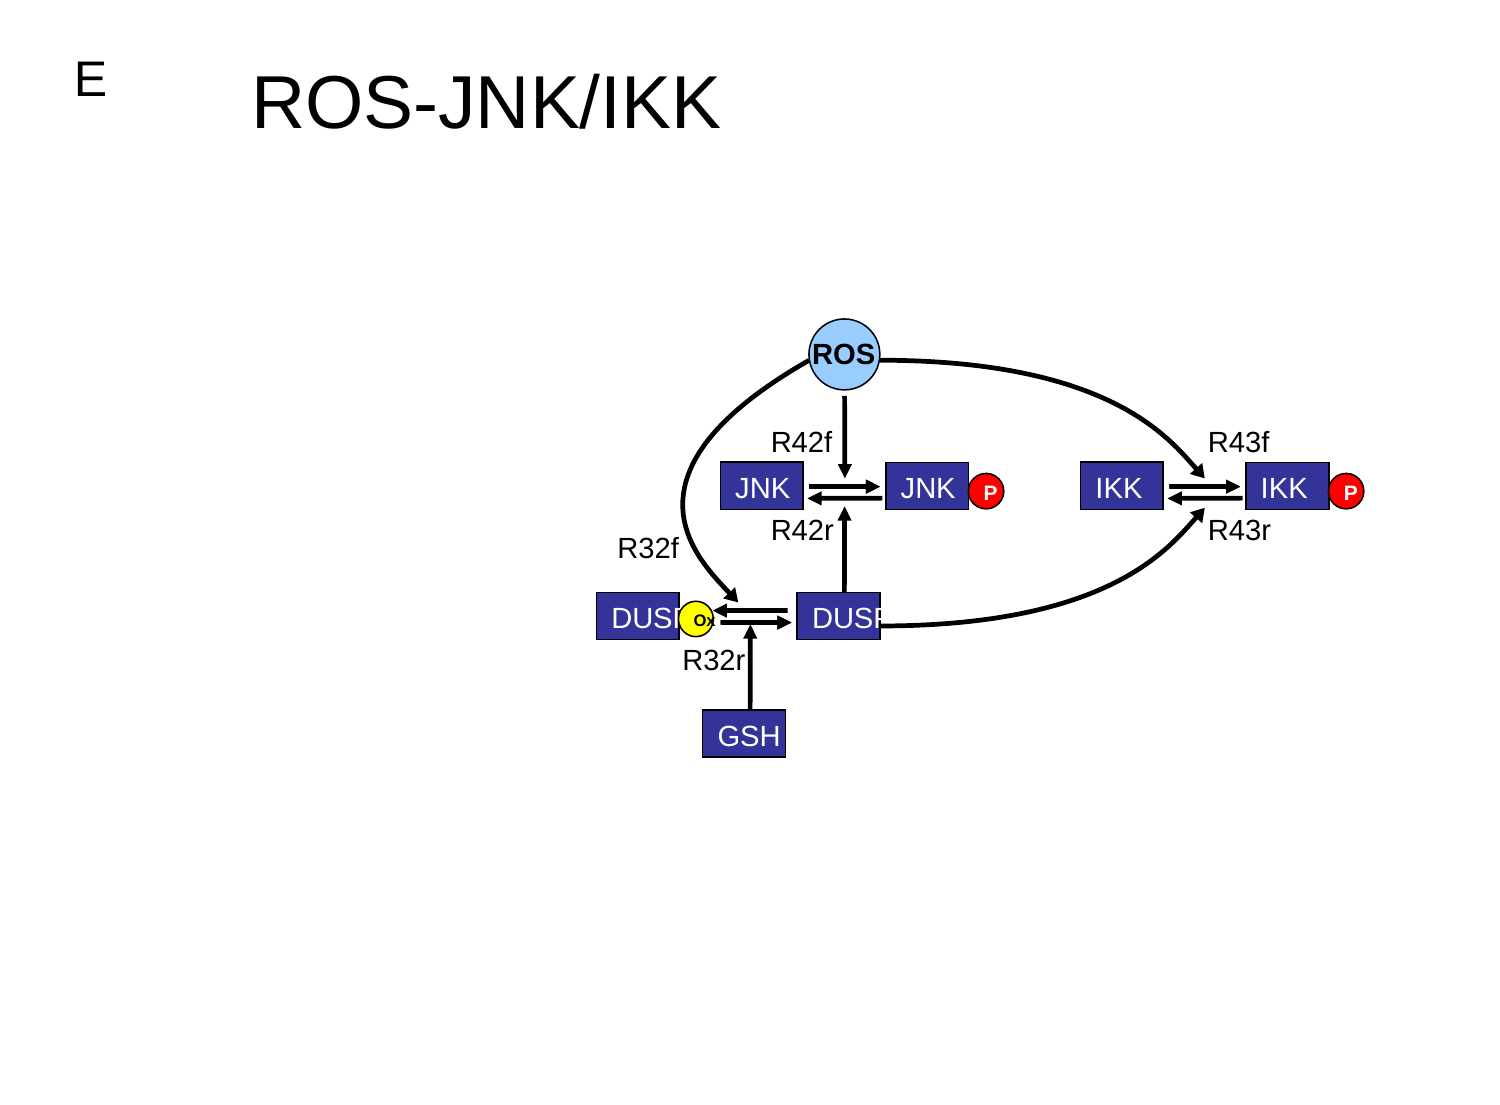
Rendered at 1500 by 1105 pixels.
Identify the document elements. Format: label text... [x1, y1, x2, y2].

text_box [818, 379, 870, 390]
text_box R43f [1193, 413, 1288, 466]
text_box P [968, 473, 1004, 509]
text_box R43r [1193, 502, 1288, 555]
text_box P [1328, 473, 1364, 509]
text_box [823, 318, 866, 326]
text_box Ox [678, 601, 714, 632]
text_box JNK [885, 462, 969, 510]
text_box IKK [1080, 462, 1164, 510]
text_box ROS-JNK/IKK [236, 42, 1451, 231]
text_box R42r [756, 502, 851, 555]
text_box R32f [602, 520, 698, 572]
text_box DUSP [596, 592, 680, 640]
text_box GSH [702, 710, 786, 758]
text_box R32f [687, 520, 698, 548]
text_box R32r [667, 632, 763, 685]
text_box JNK [720, 462, 803, 510]
text_box ROS [797, 326, 892, 379]
text_box E [59, 36, 154, 115]
text_box IKK [1245, 462, 1329, 510]
text_box R42f [756, 413, 851, 466]
text_box DUSP [797, 592, 881, 640]
